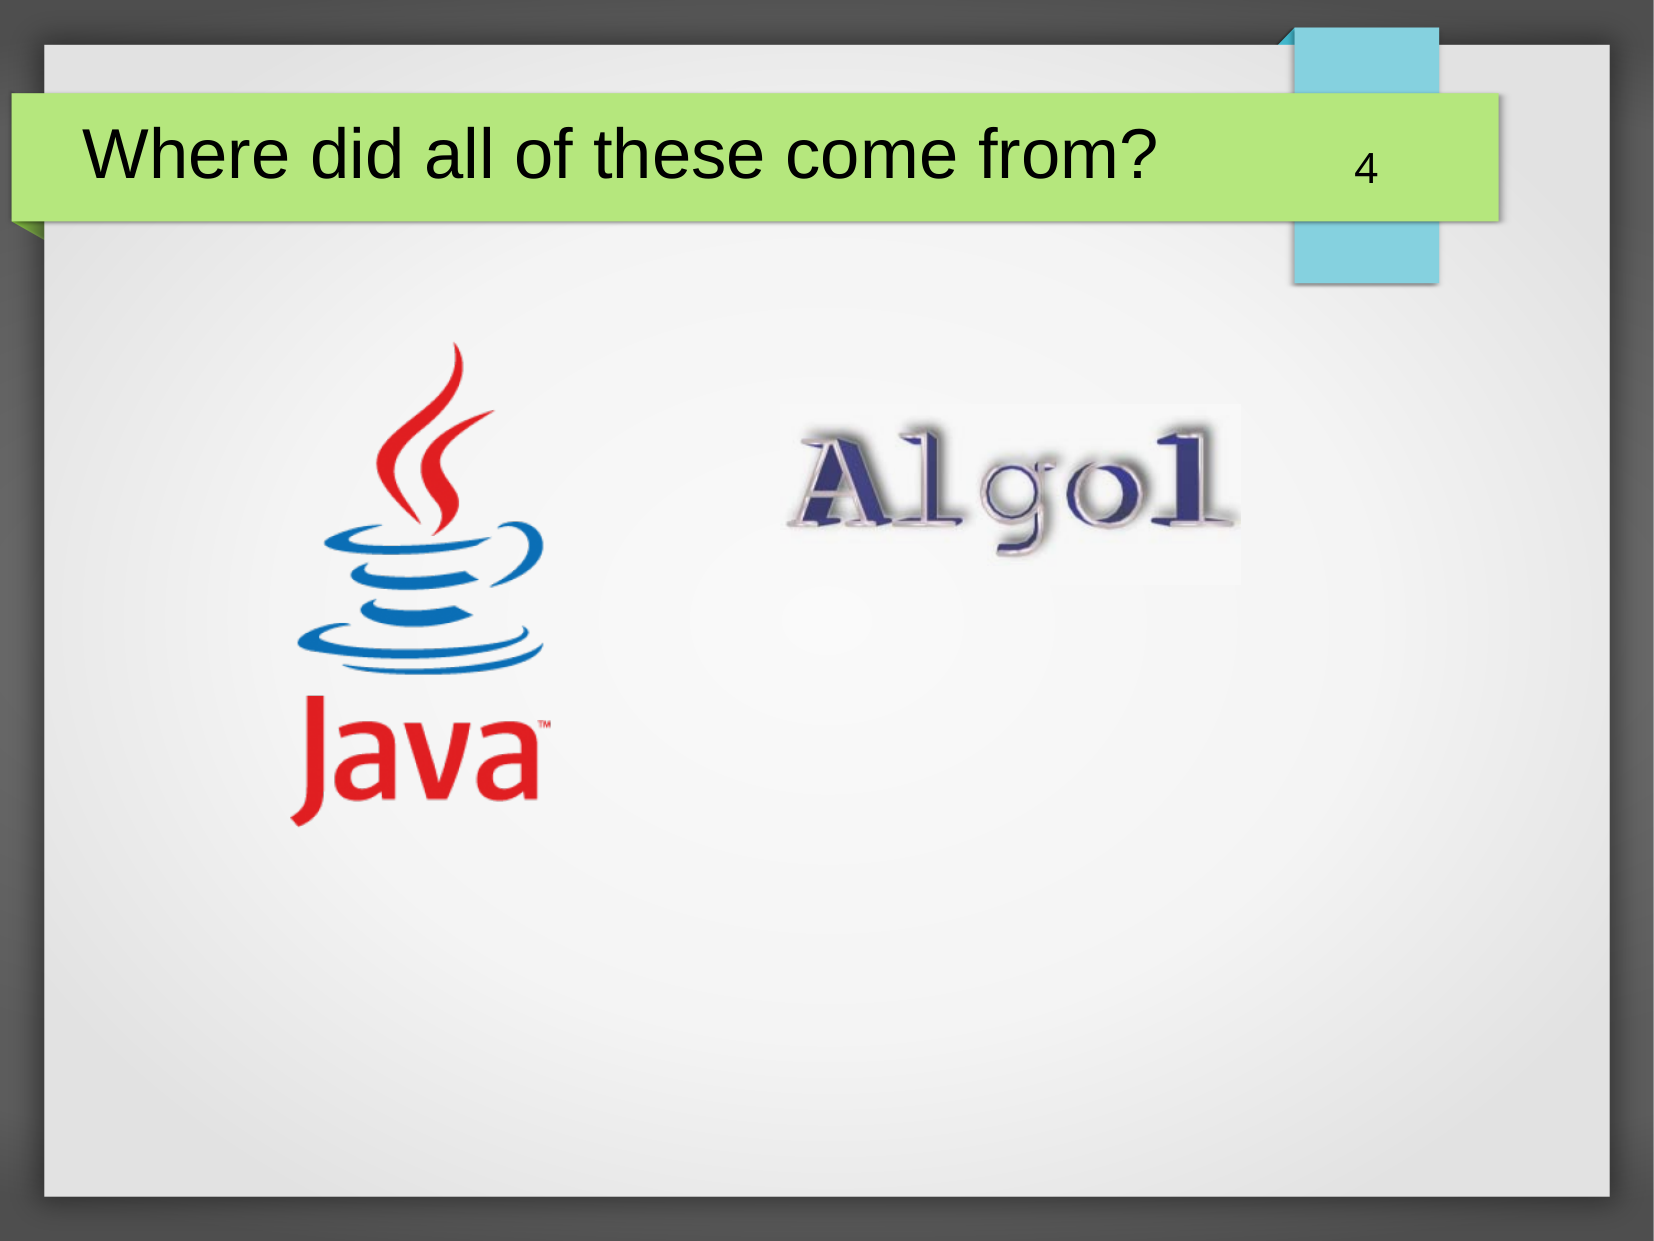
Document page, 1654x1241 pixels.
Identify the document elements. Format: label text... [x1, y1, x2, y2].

picture [0, 0, 1654, 1241]
text_box <number> [1254, 131, 1479, 207]
title Where did all of these come from? [82, 94, 1264, 213]
